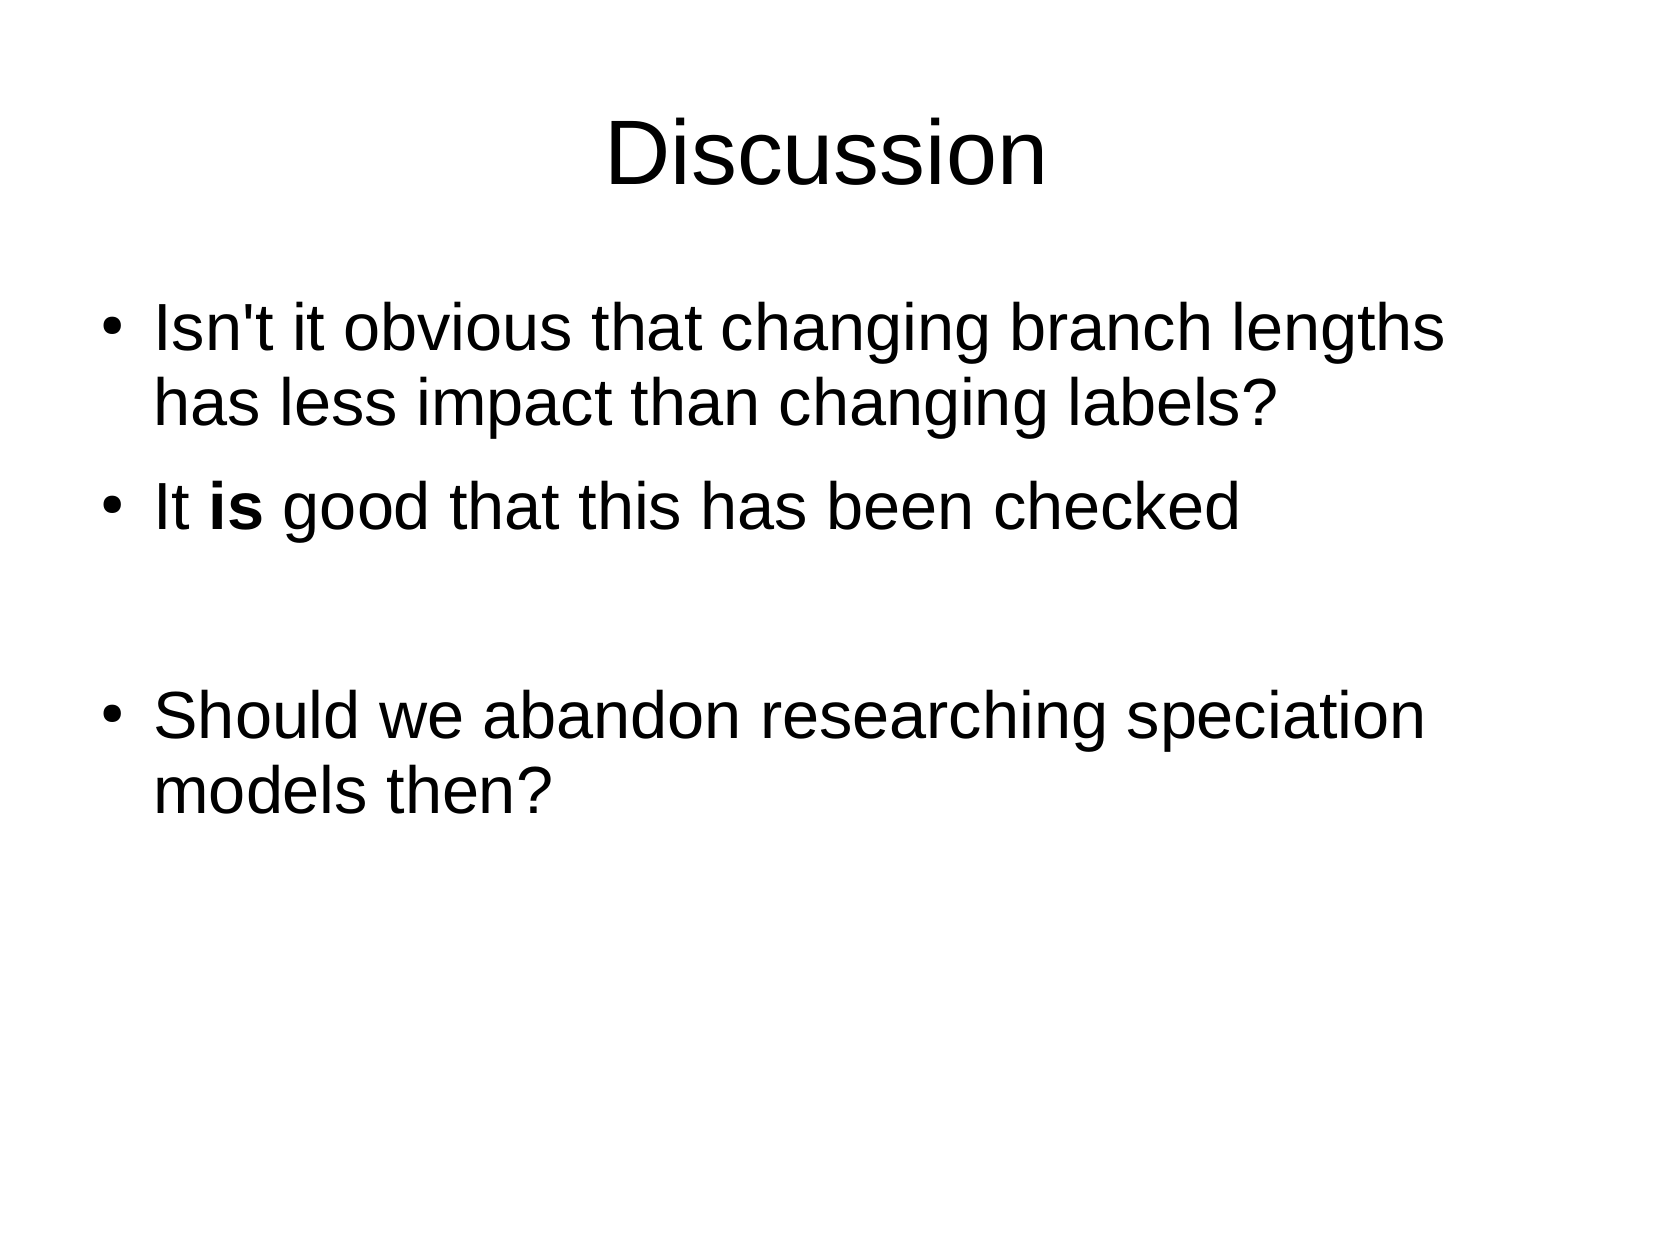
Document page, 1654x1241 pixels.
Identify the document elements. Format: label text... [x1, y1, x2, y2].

list Isn't it obvious that changing branch lengths has less impact than changing labels? It is good that this has been checked Should we abandon researching speciation models then? [82, 290, 1571, 1010]
title Discussion [82, 49, 1571, 257]
